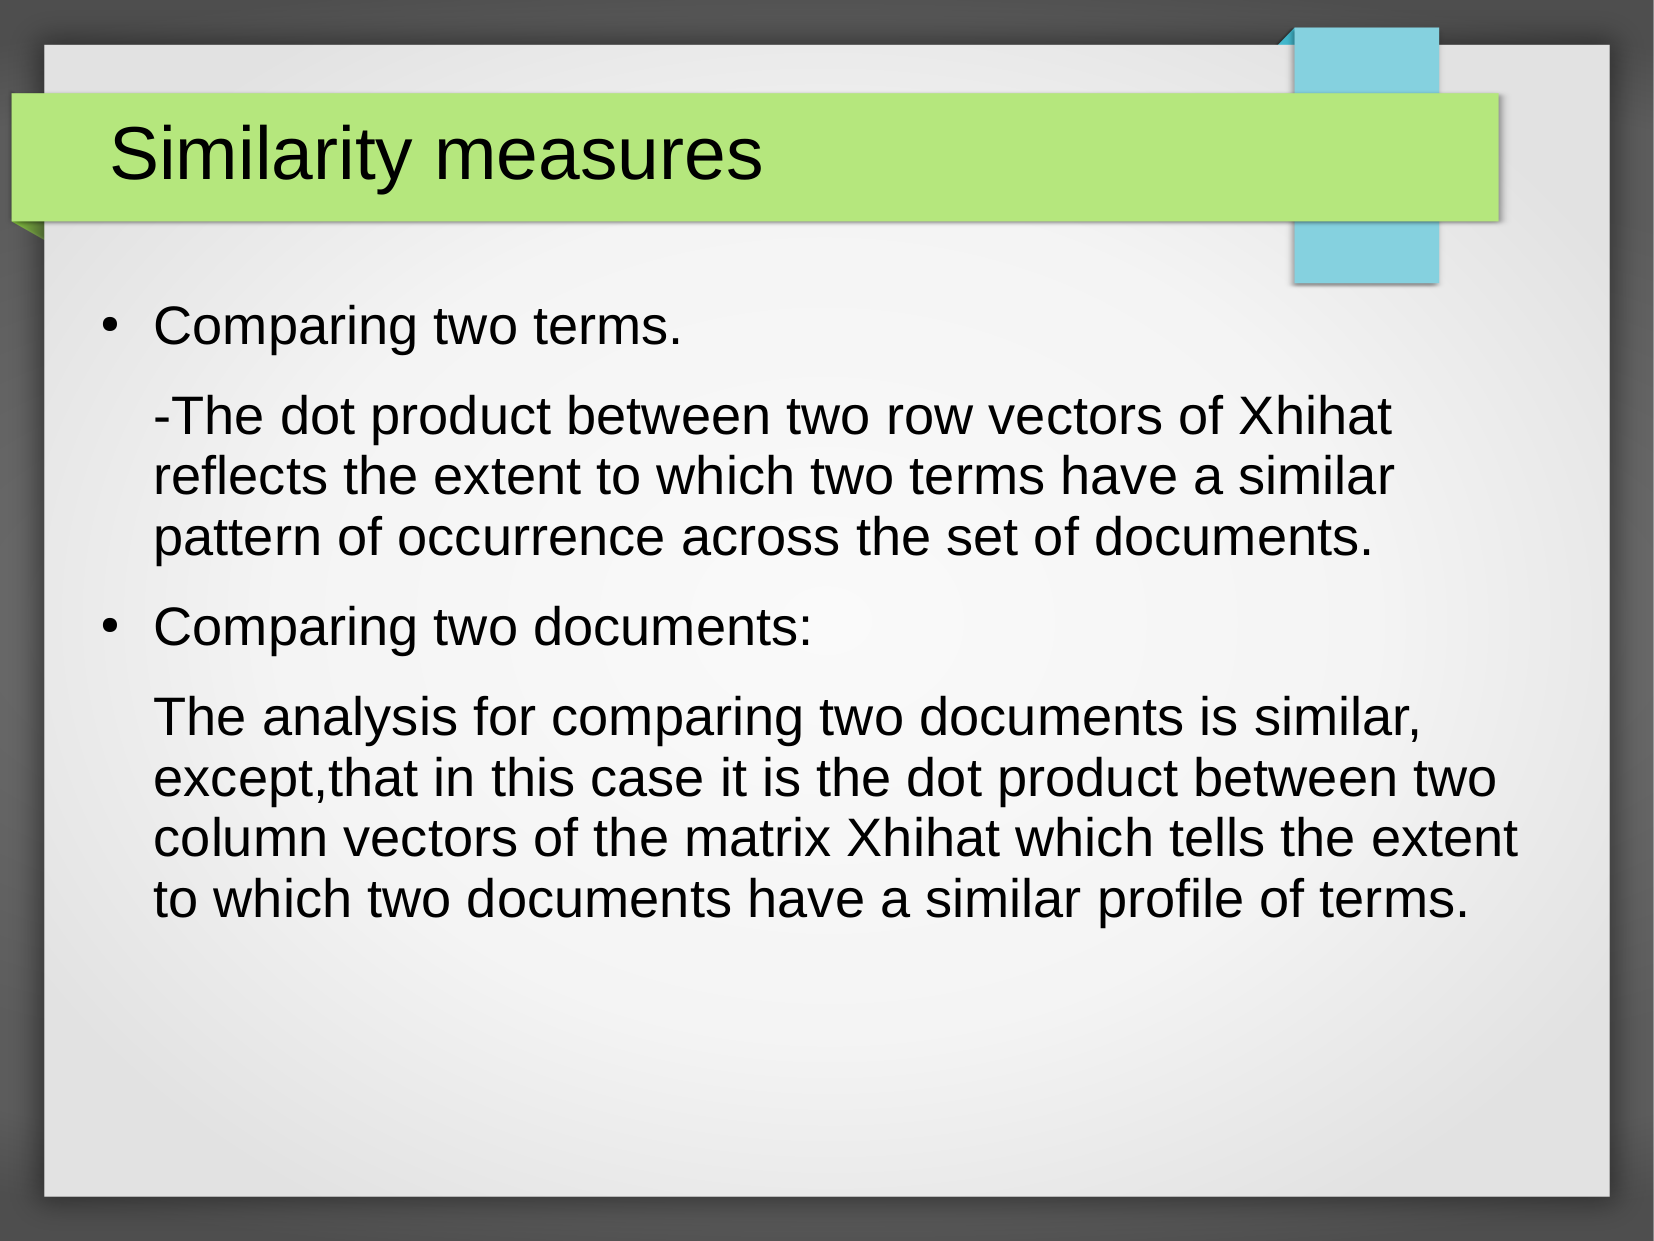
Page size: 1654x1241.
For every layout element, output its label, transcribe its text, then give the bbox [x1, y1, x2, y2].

picture [0, 0, 1654, 1241]
title Similarity measures [82, 94, 1264, 213]
list Comparing two terms. -The dot product between two row vectors of Xhihat reflects the extent to which two terms have a similar pattern of occurrence across the set of documents. Comparing two documents: The analysis for comparing two documents is similar, except,that in this case it is the dot product between two column vectors of the matrix Xhihat which tells the extent to which two documents have a similar profile of terms. [82, 295, 1571, 1015]
